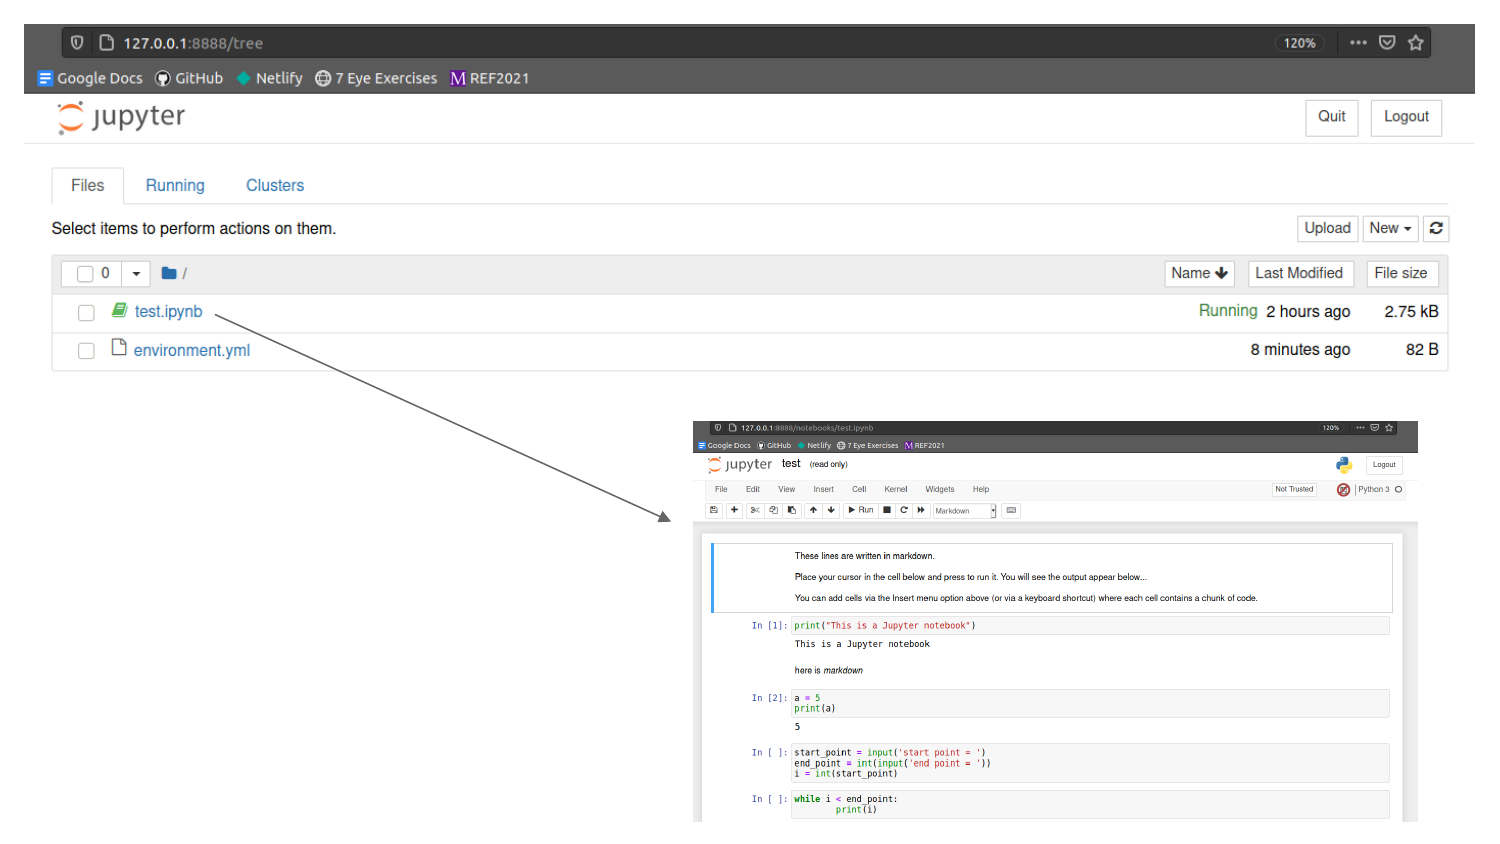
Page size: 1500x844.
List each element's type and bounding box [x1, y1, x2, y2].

picture [693, 421, 1418, 822]
picture [24, 24, 1475, 395]
